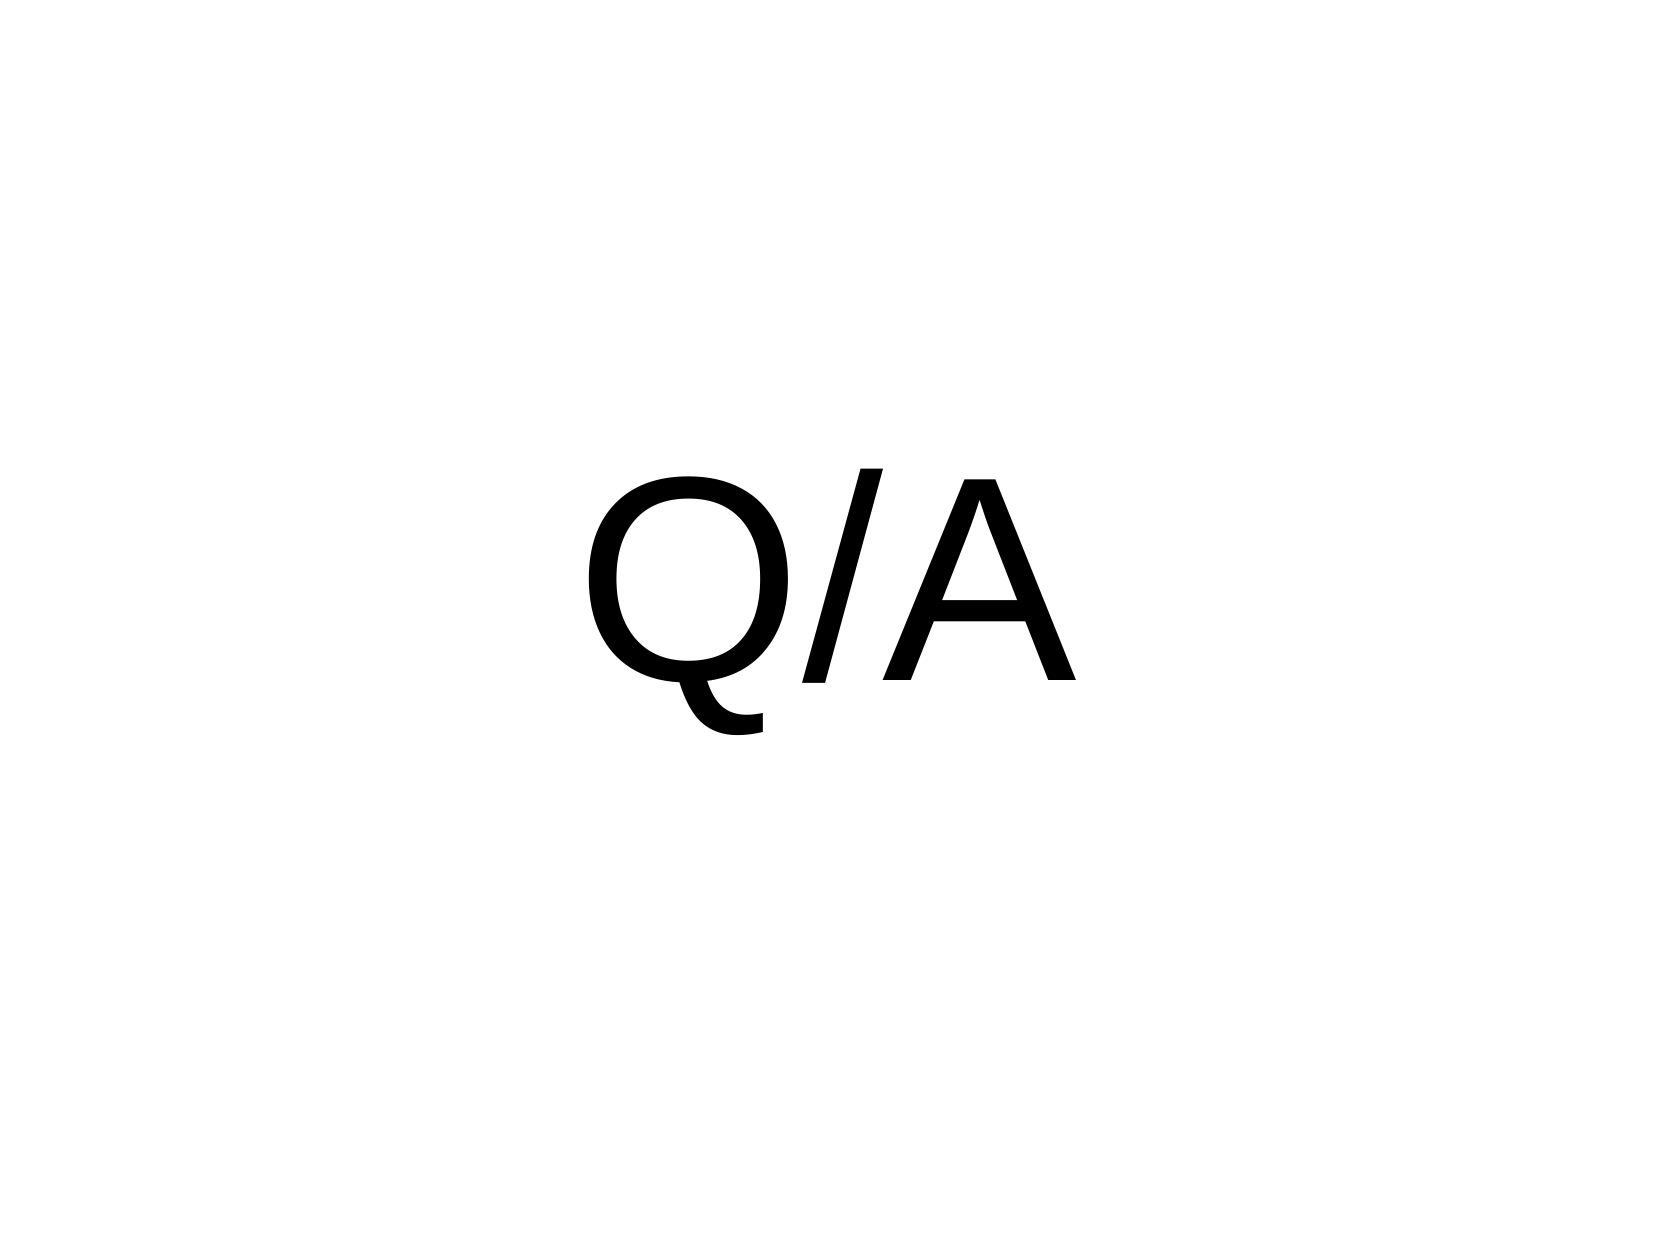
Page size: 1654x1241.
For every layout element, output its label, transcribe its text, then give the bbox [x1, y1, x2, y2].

text_box Q/A [82, 49, 1571, 1109]
